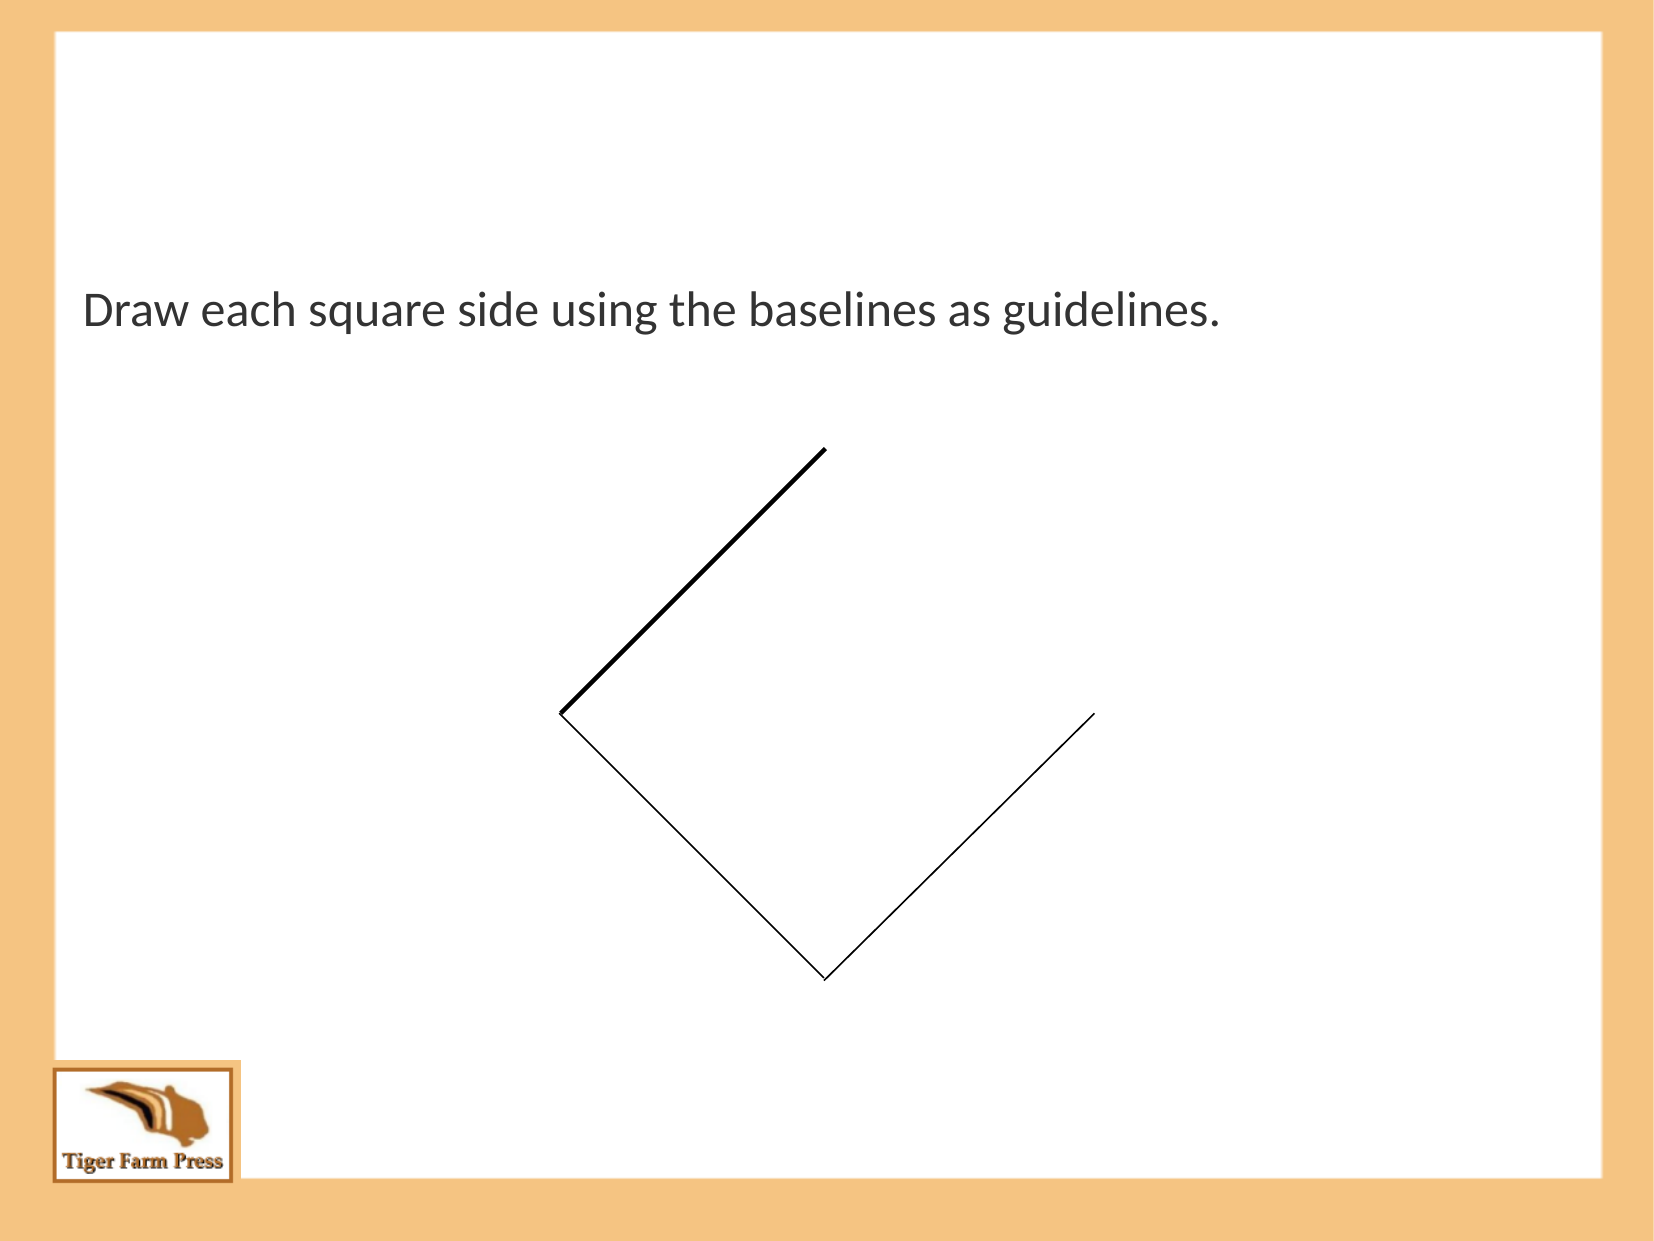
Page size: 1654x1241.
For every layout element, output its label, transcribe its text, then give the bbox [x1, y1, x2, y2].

list Draw each square side using the baselines as guidelines. [82, 290, 1571, 1109]
picture [0, 0, 1654, 1241]
